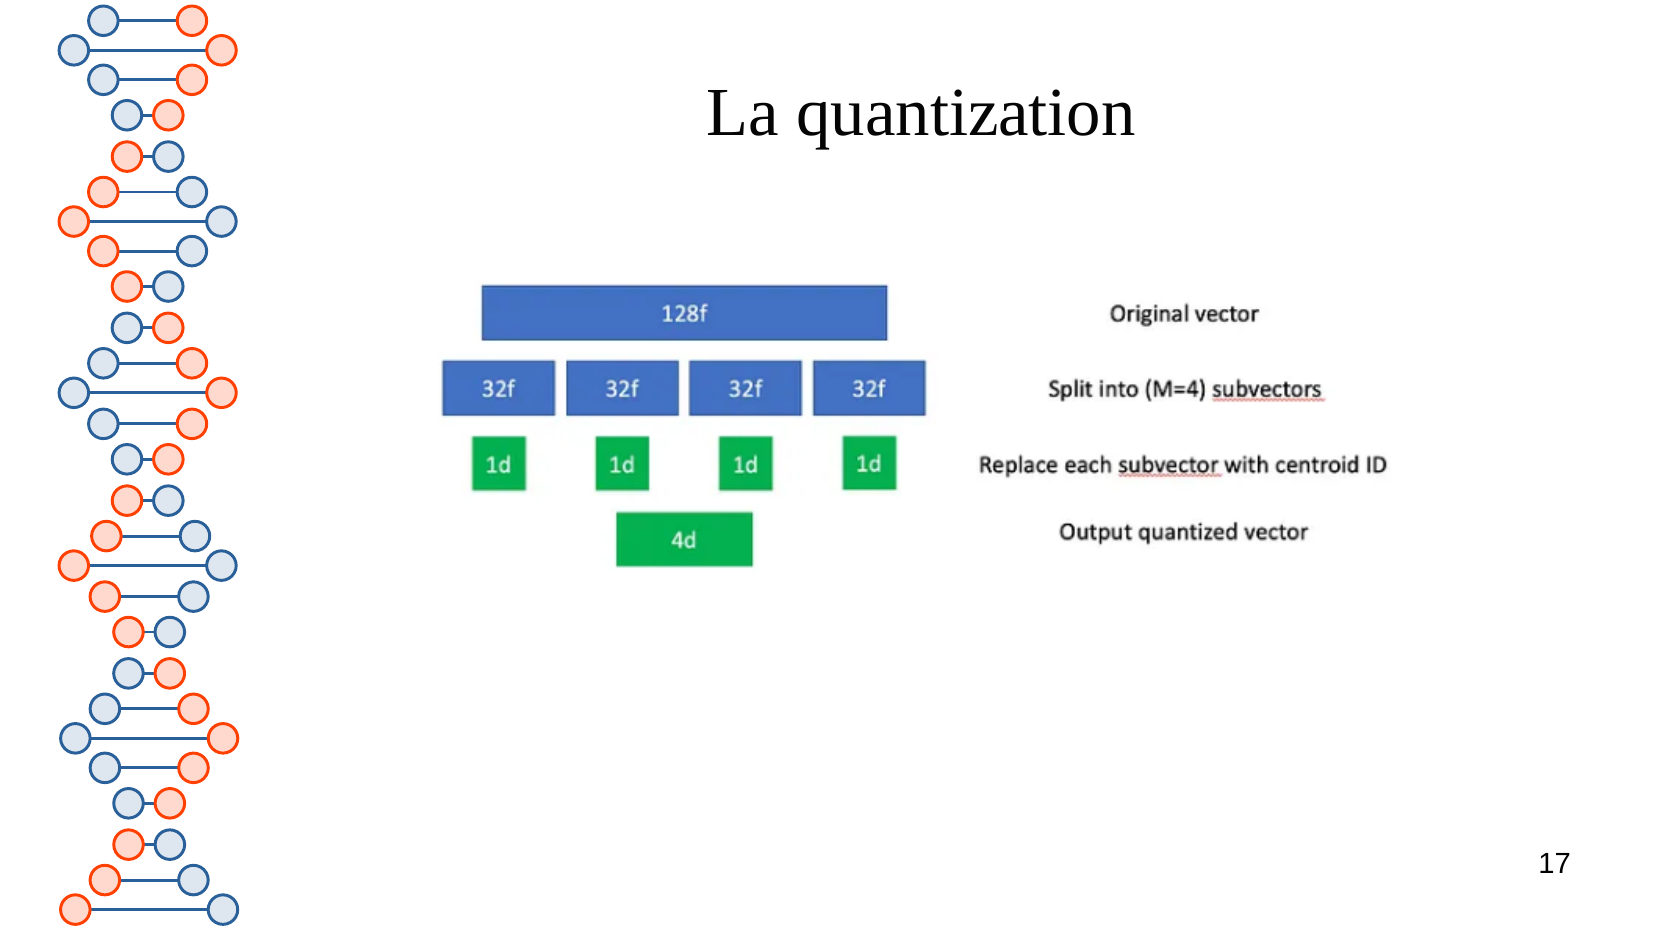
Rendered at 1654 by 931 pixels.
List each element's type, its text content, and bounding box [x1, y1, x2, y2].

picture [332, 236, 1477, 610]
title La quantization [265, 35, 1595, 189]
